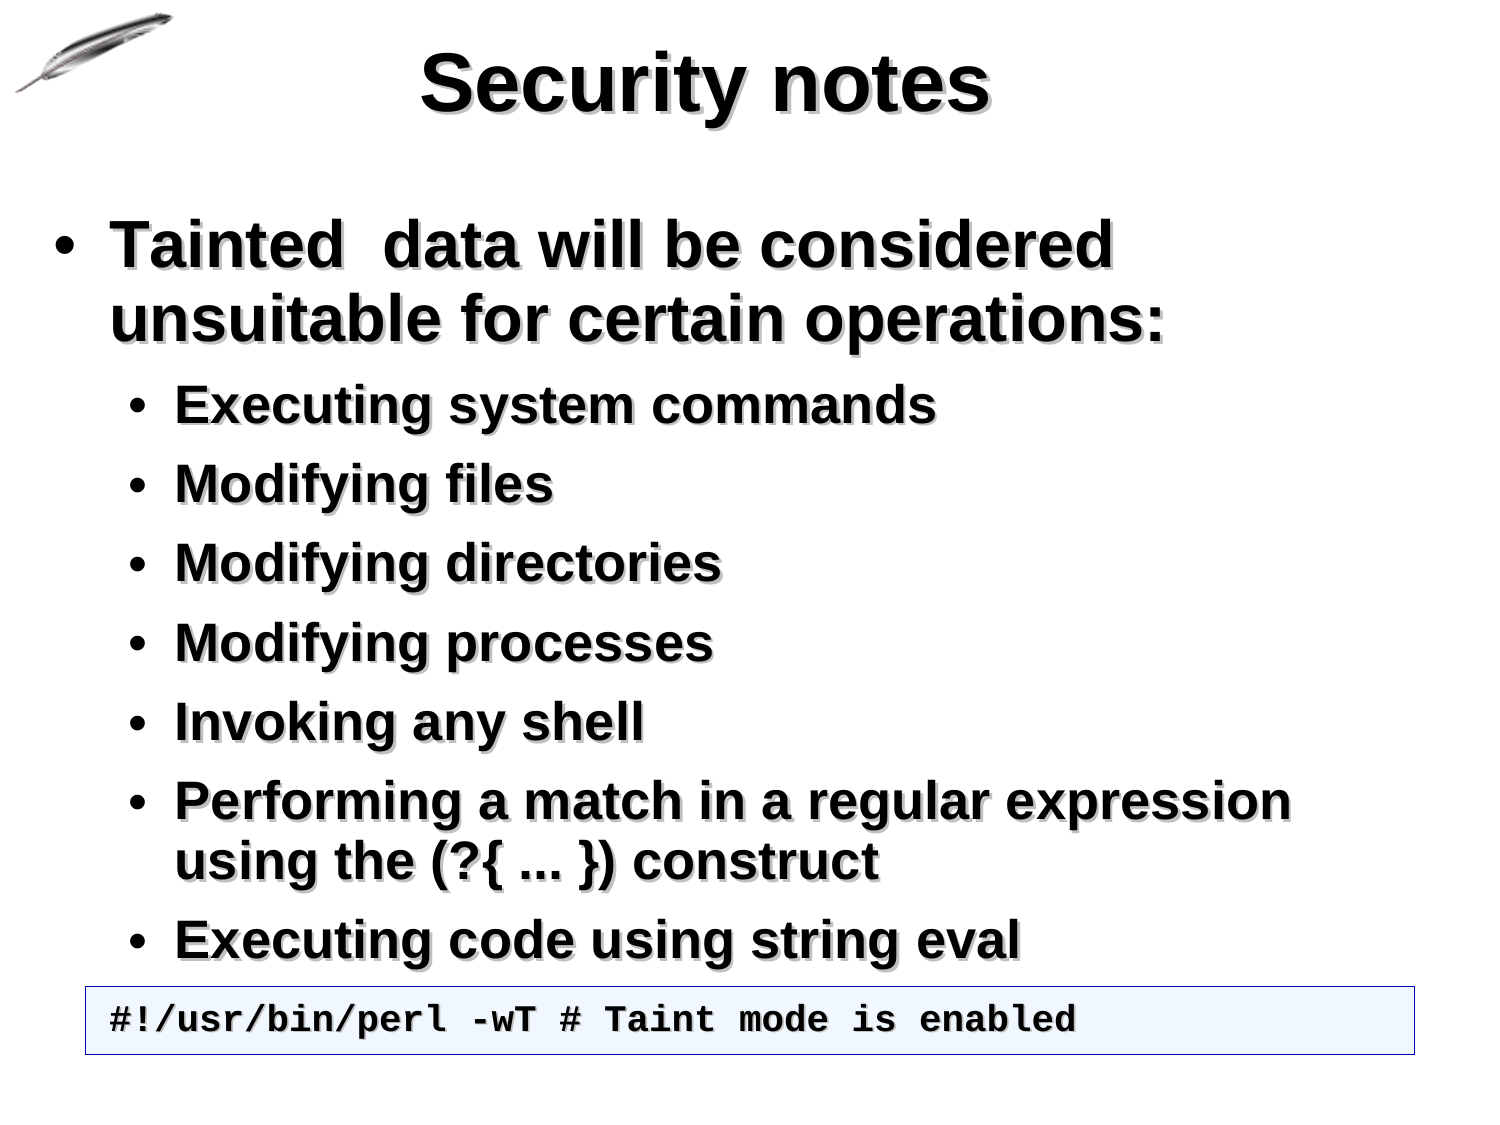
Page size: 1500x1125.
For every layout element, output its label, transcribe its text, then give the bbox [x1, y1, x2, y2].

list Tainted data will be considered unsuitable for certain operations: Executing system commands Modifying ﬁles Modifying directories Modifying processes Invoking any shell Performing a match in a regular expression using the (?{ ... }) construct Executing code using string eval [53, 207, 1447, 1084]
picture [11, 11, 179, 95]
text_box #!/usr/bin/perl -wT # Taint mode is enabled [85, 986, 1415, 1055]
title Security notes [419, 0, 1459, 183]
